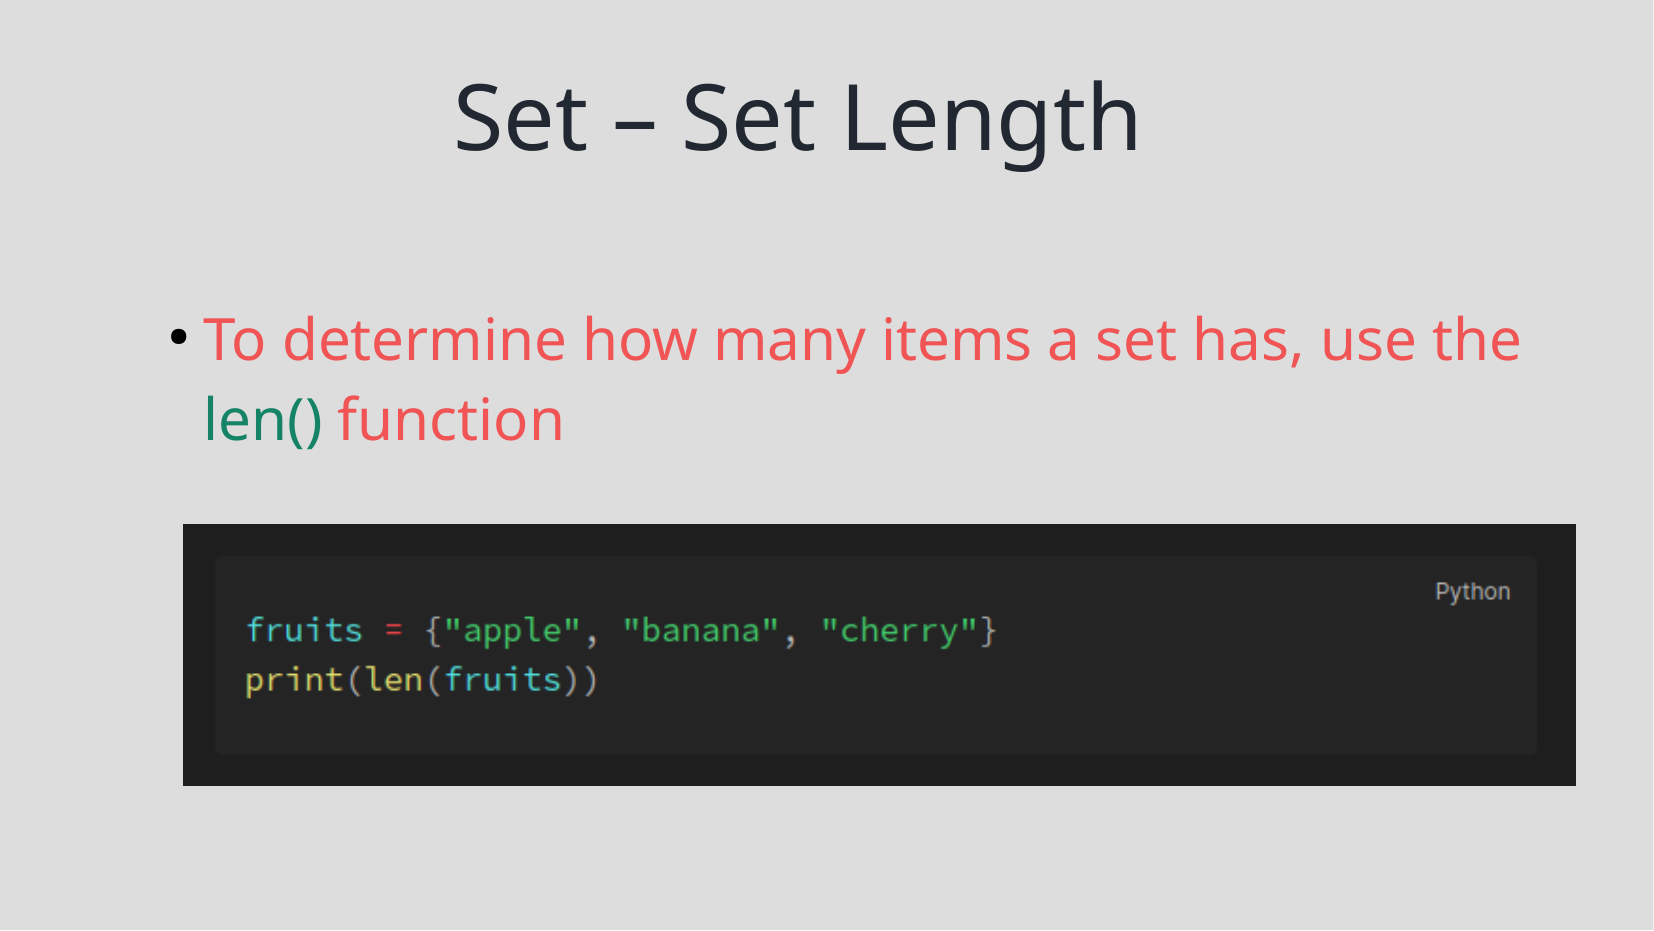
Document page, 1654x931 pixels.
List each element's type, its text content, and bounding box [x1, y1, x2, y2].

text_box To determine how many items a set has, use the len() function [153, 291, 1654, 451]
title Set – Set Length [82, 37, 1538, 193]
picture [183, 524, 1576, 786]
